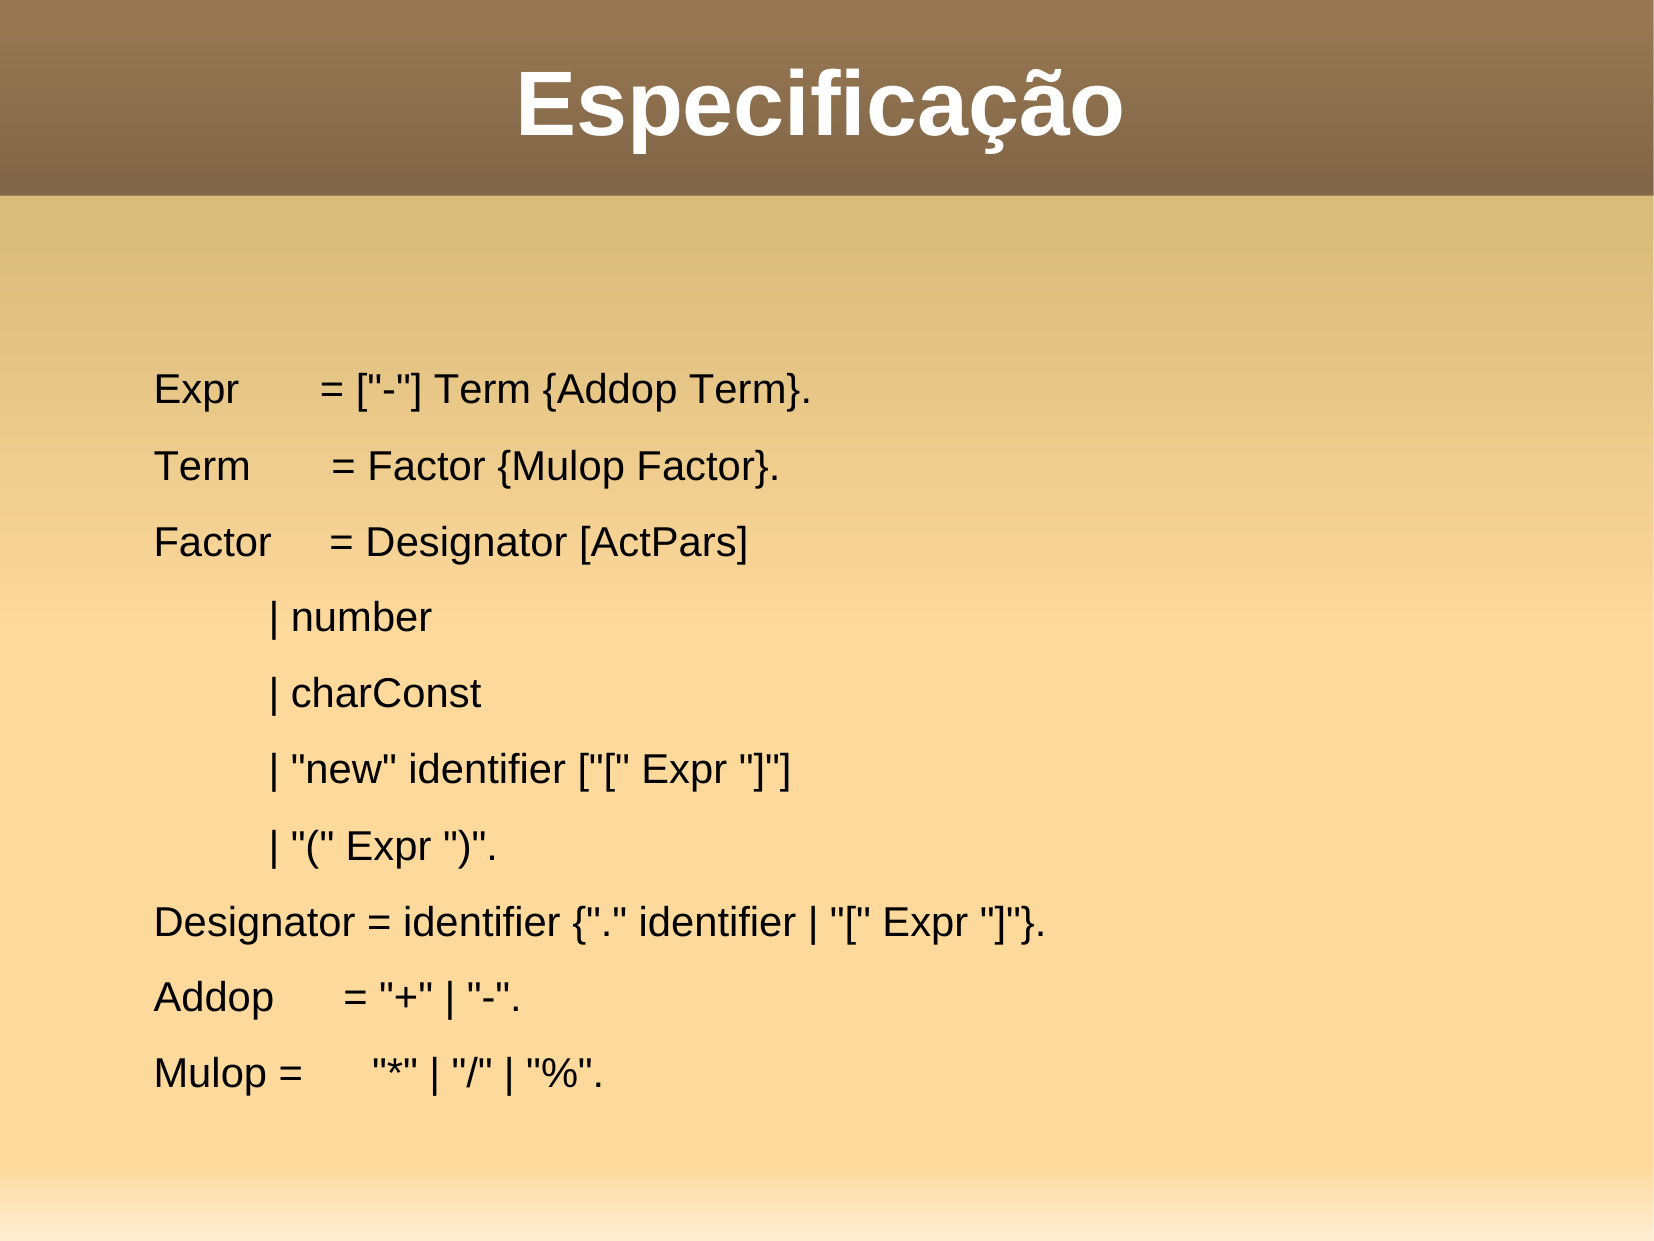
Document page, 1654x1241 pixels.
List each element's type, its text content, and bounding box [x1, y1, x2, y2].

list Expr = ["-"] Term {Addop Term}. Term = Factor {Mulop Factor}. Factor = Designator [ActPars] | number | charConst | "new" identifier ["[" Expr "]"] | "(" Expr ")". Designator = identifier {"." identifier | "[" Expr "]"}. Addop = "+" | "-". Mulop = "*" | "/" | "%". [82, 290, 1571, 1173]
picture [0, 0, 1654, 1241]
title Especificação [76, 7, 1565, 200]
